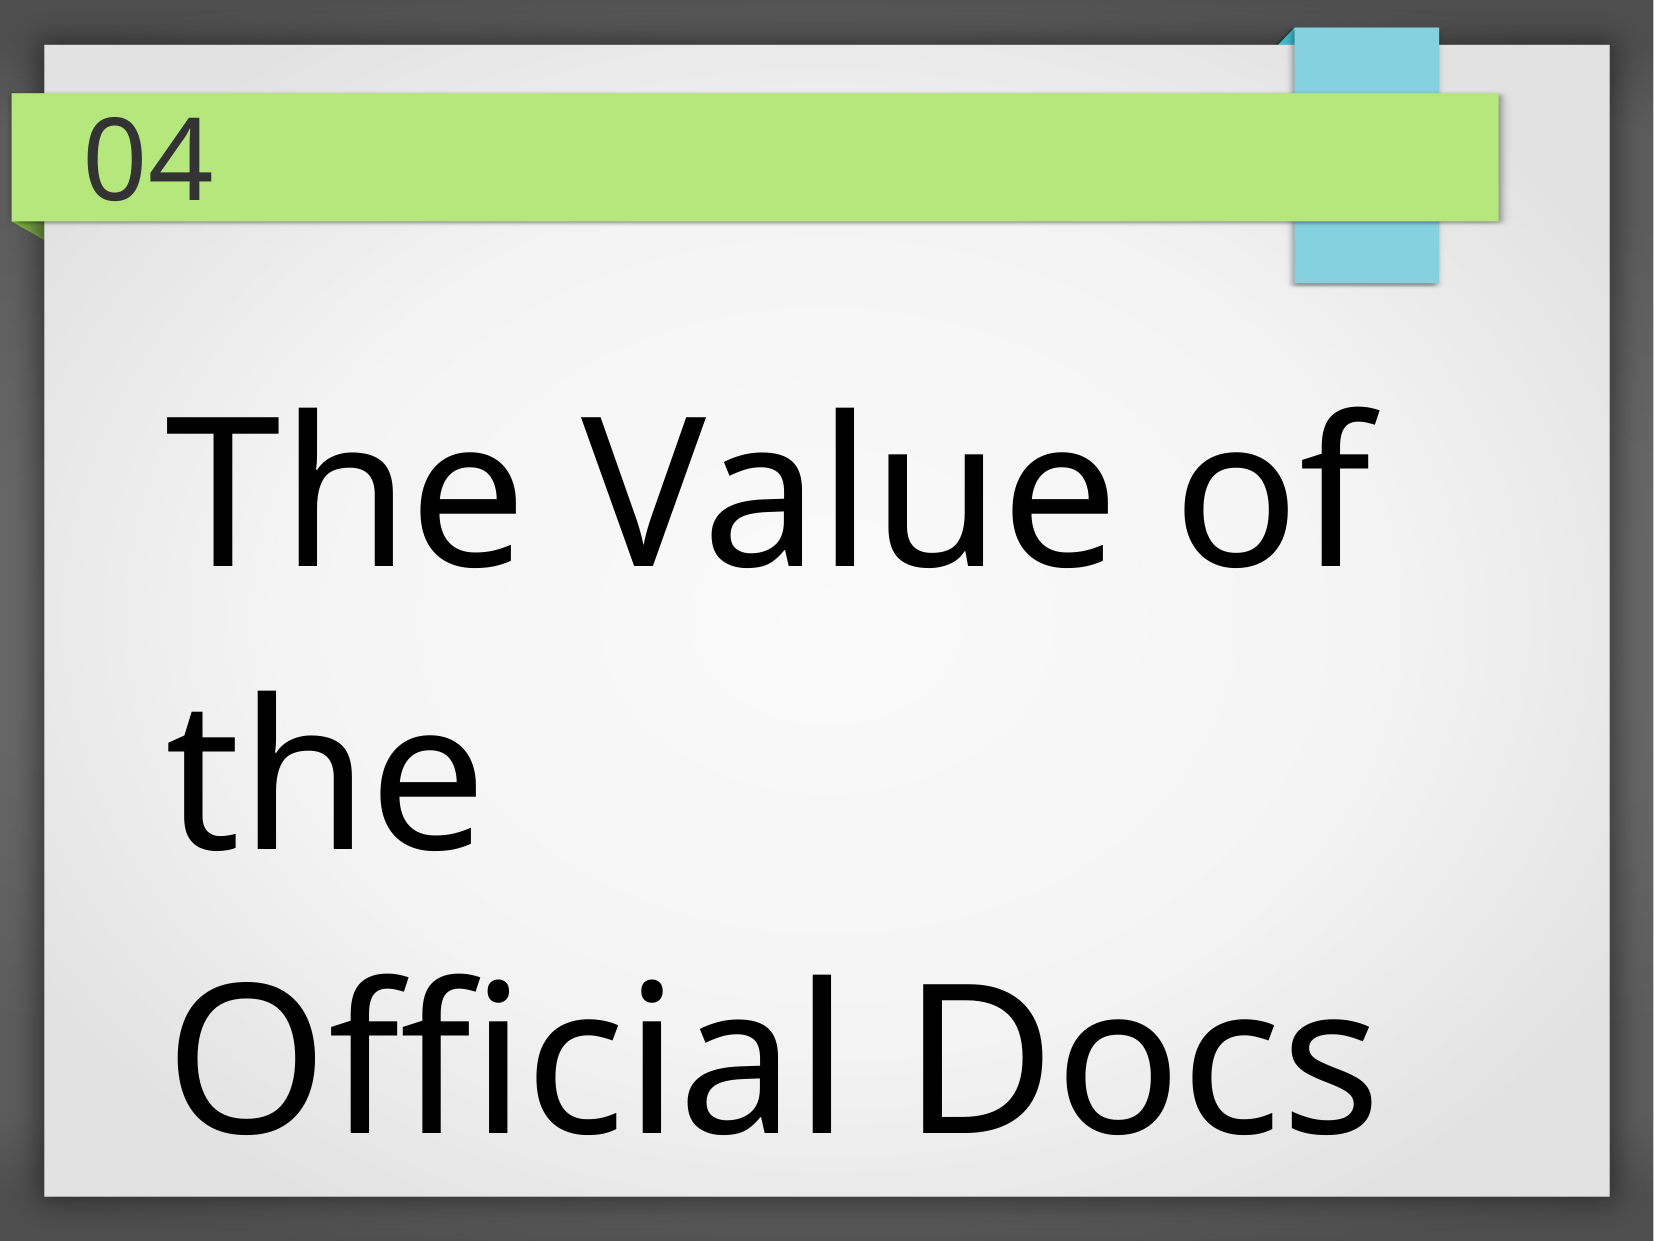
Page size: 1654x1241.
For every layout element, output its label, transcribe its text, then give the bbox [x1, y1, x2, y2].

title 04 [82, 102, 1465, 209]
picture [0, 0, 1654, 1241]
subtitle The Value of the Official Docs [165, 343, 1538, 1111]
